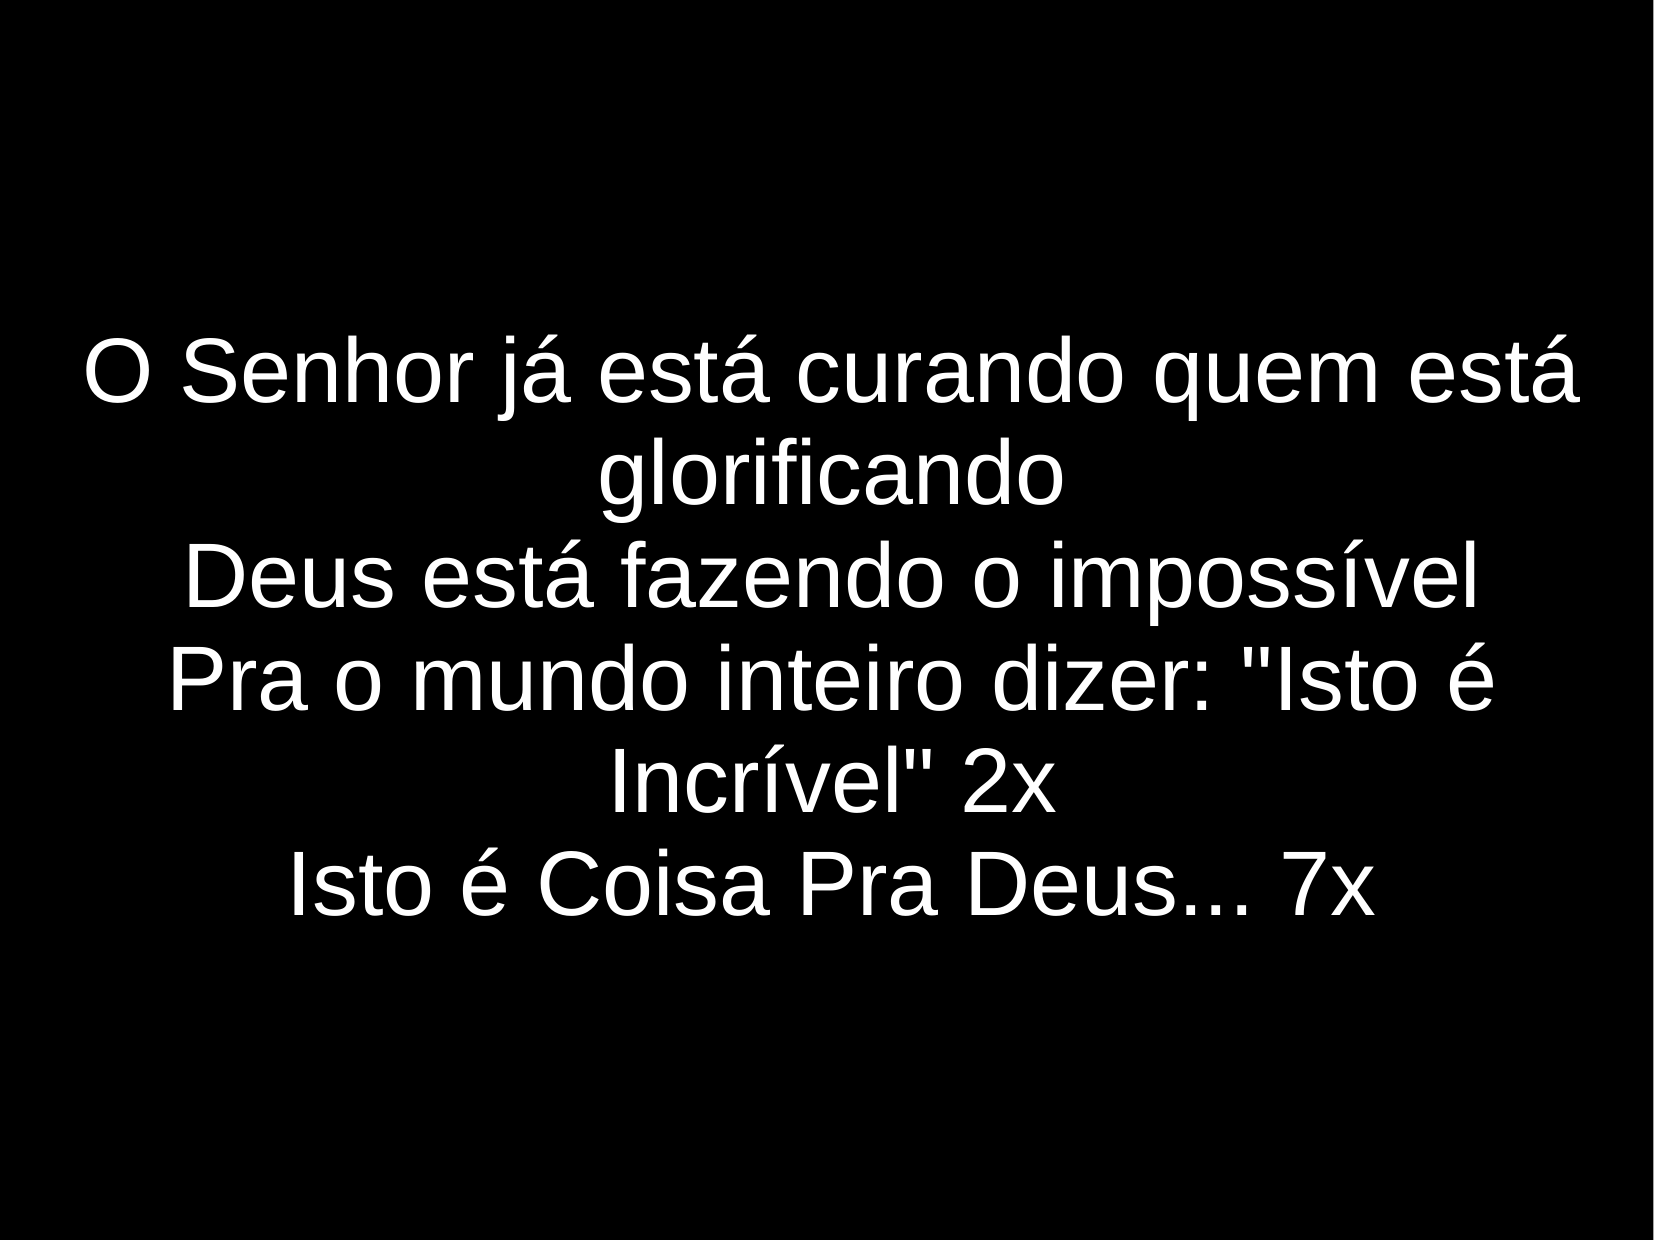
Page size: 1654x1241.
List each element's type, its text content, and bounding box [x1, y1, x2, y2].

subtitle O Senhor já está curando quem está glorificando Deus está fazendo o impossível Pra o mundo inteiro dizer: "Isto é Incrível" 2x Isto é Coisa Pra Deus... 7x [35, 49, 1630, 1205]
